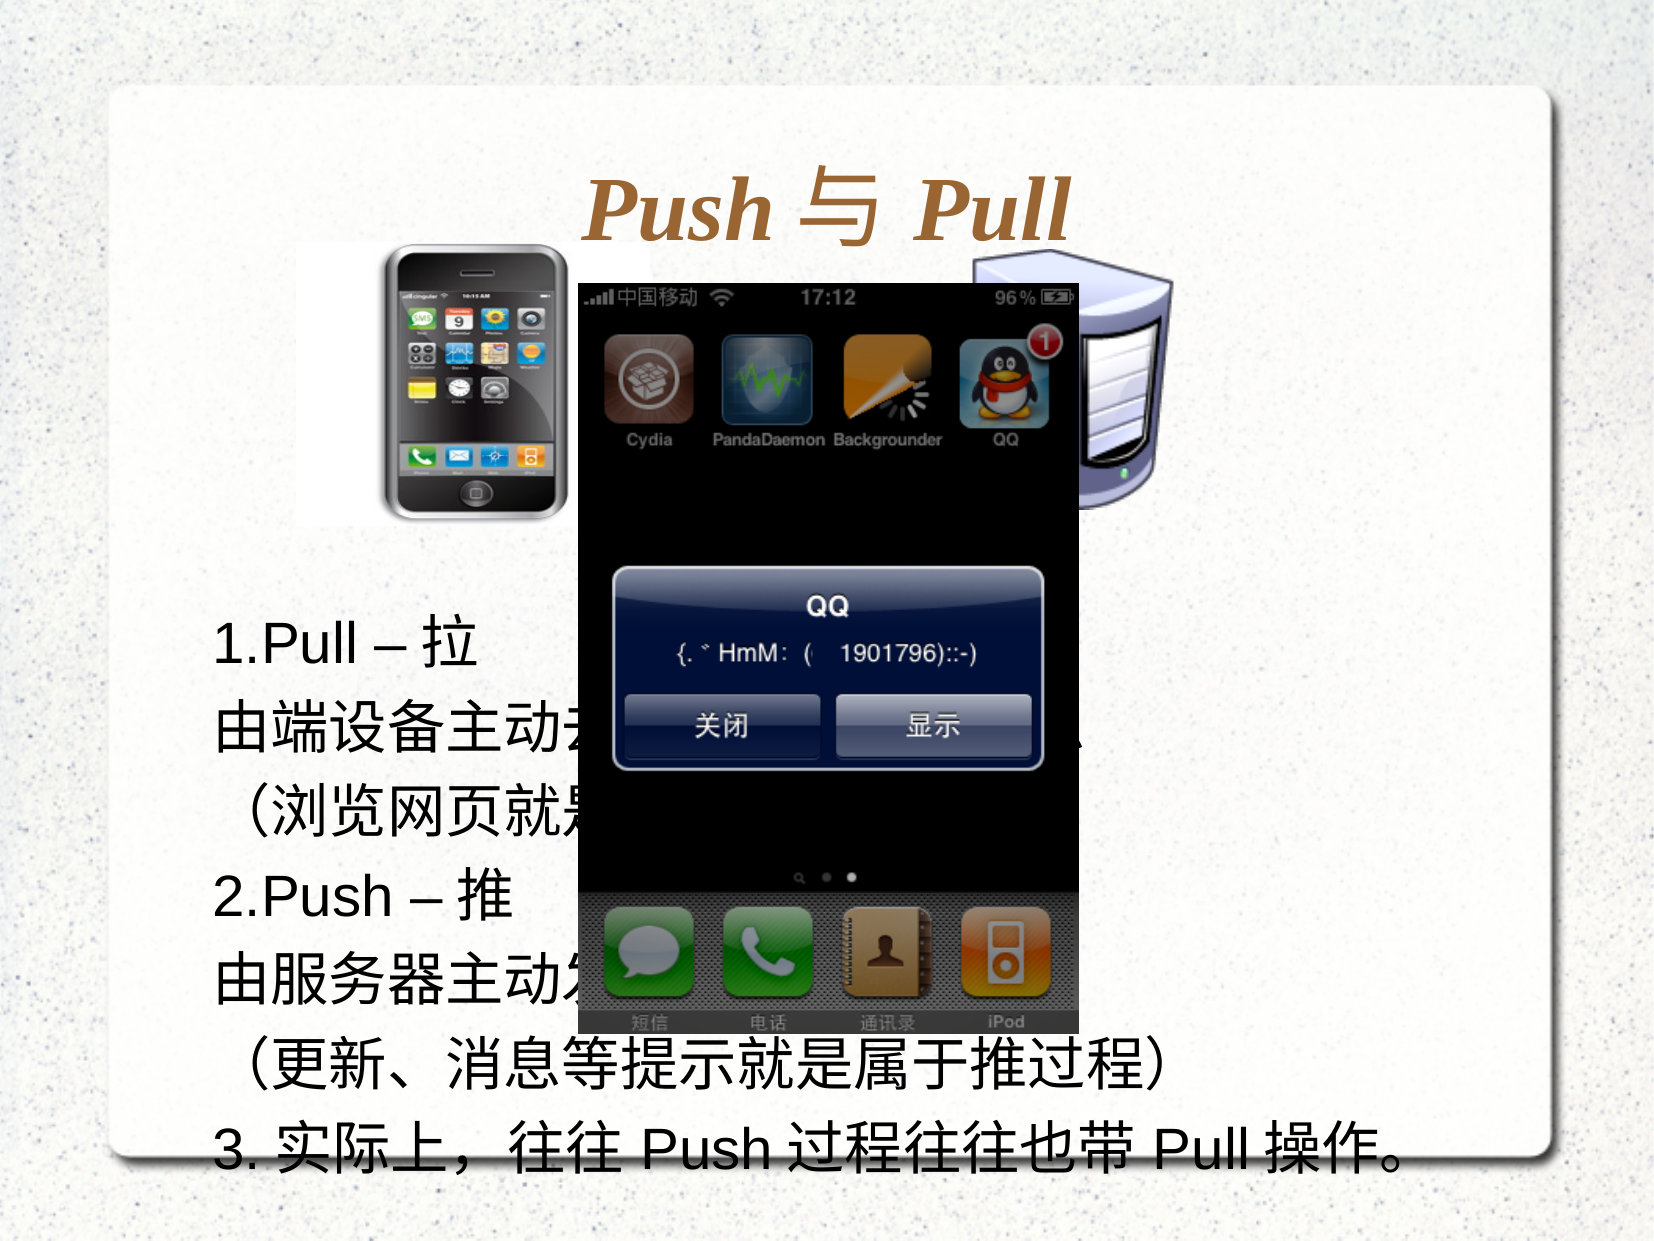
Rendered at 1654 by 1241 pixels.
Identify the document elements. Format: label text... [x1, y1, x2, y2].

title Push与Pull [118, 96, 1536, 304]
subtitle 1.Pull –拉 由端设备主动去服务器上去拉信息 （浏览网页就是标准的拉过程） 2.Push –推 由服务器主动发送信息给端设备 （更新、消息等提示就是属于推过程） 3.实际上，往往Push过程往往也带Pull操作。 [212, 465, 1512, 1241]
picture [0, 0, 1654, 1241]
